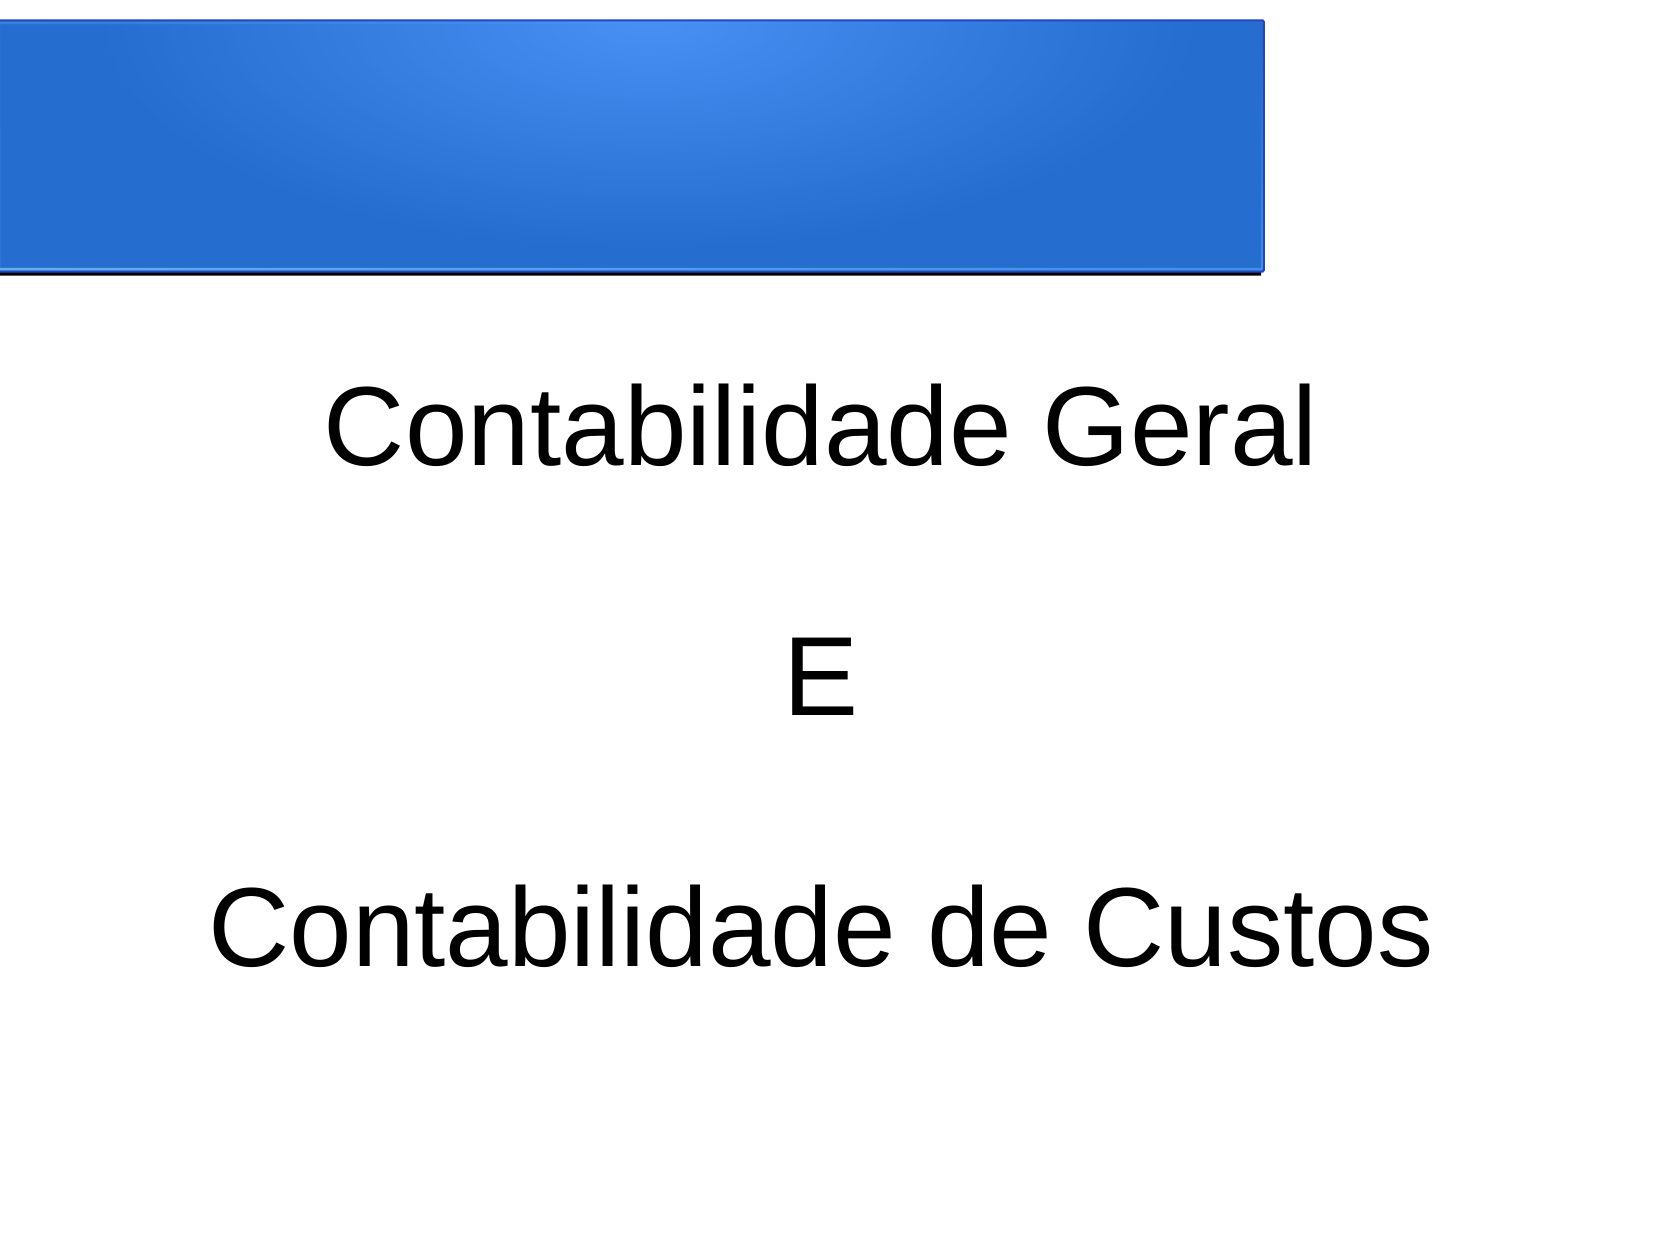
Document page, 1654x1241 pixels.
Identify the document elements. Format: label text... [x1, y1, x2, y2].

subtitle Contabilidade Geral E Contabilidade de Custos [106, 82, 1536, 1146]
